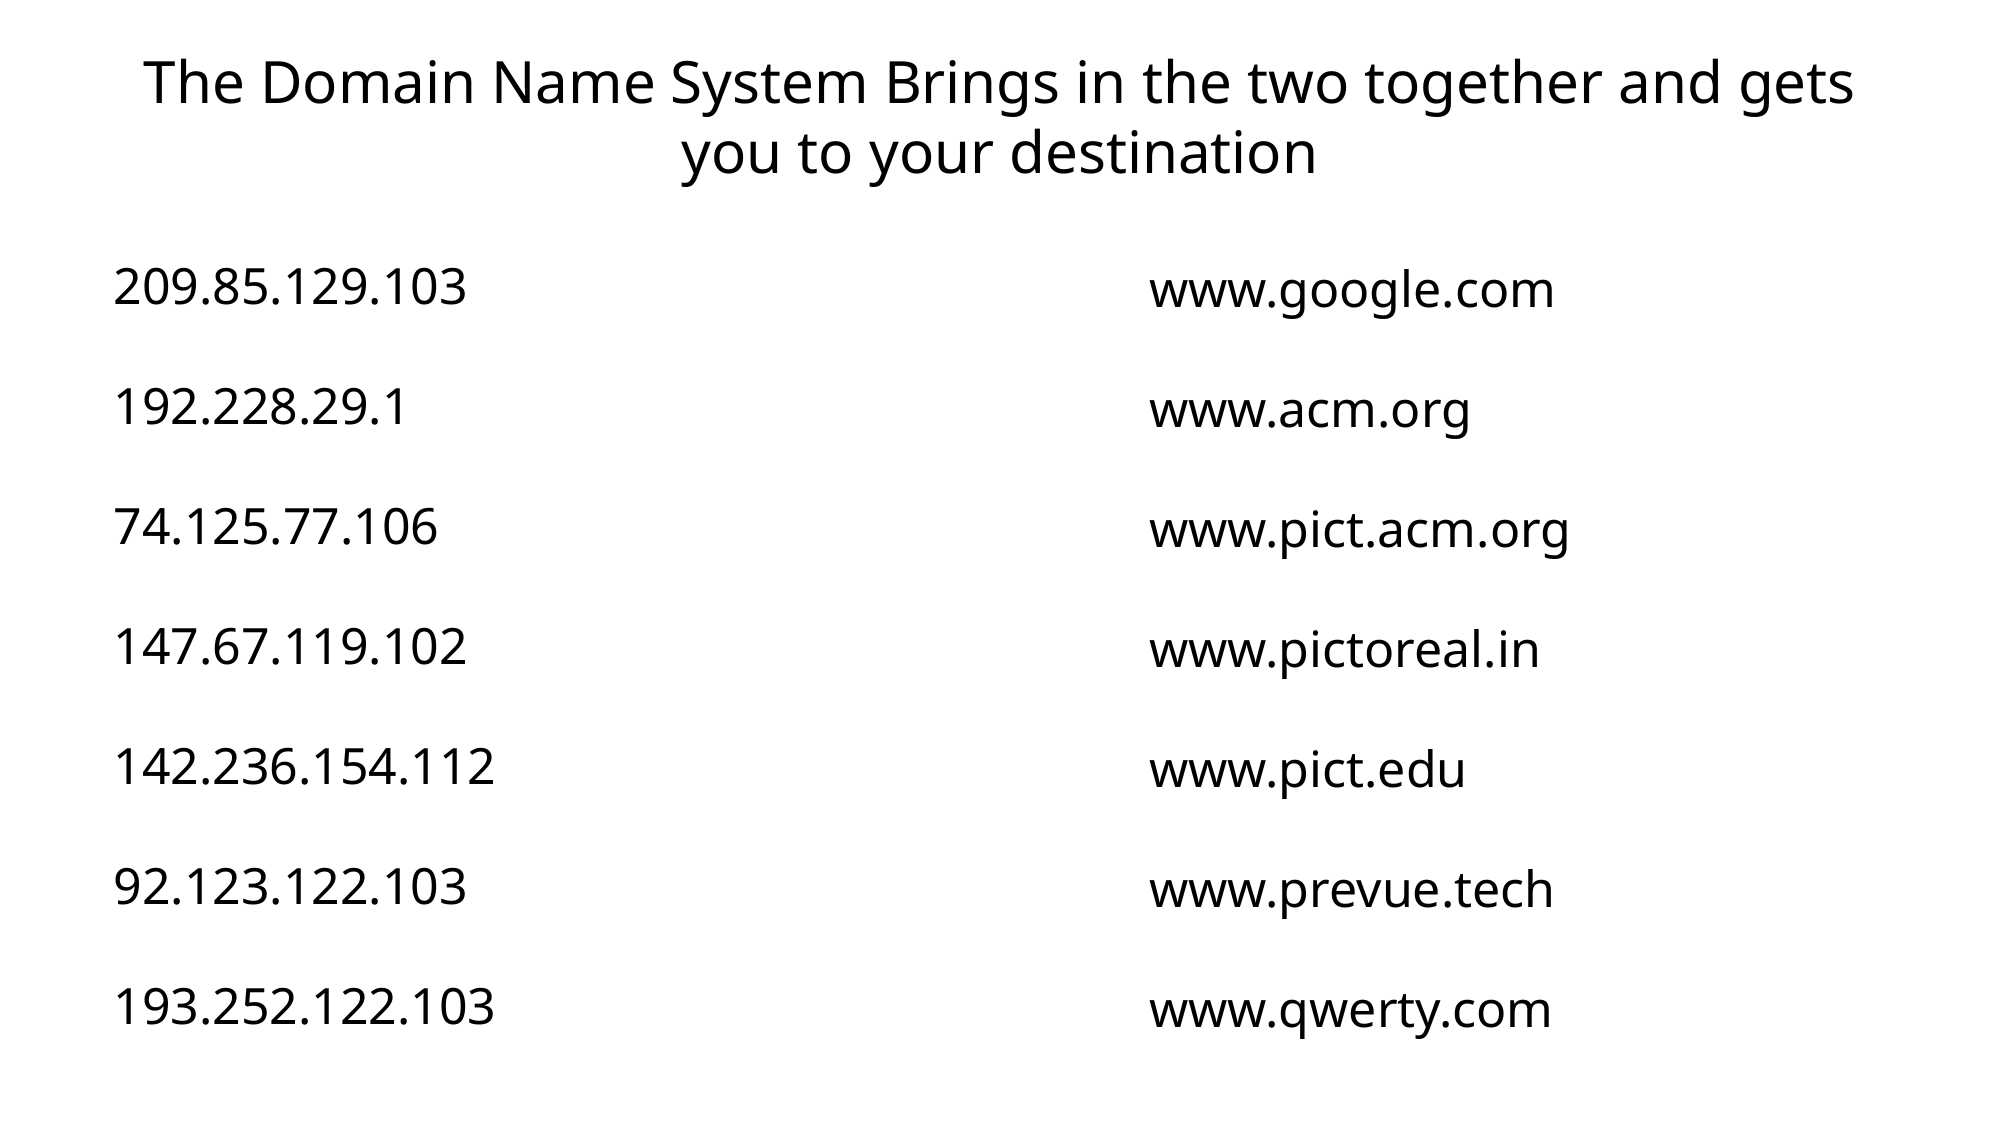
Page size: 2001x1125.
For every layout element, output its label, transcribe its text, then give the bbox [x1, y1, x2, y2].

text_box The Domain Name System Brings in the two together and gets you to your destination [74, 29, 1926, 234]
text_box www.google.com www.acm.org www.pict.acm.org www.pictoreal.in www.pict.edu www.prevue.tech www.qwerty.com [1134, 242, 1733, 1125]
text_box 209.85.129.103 192.228.29.1 74.125.77.106 147.67.119.102 142.236.154.112 92.123.122.103 193.252.122.103 [98, 239, 697, 1125]
